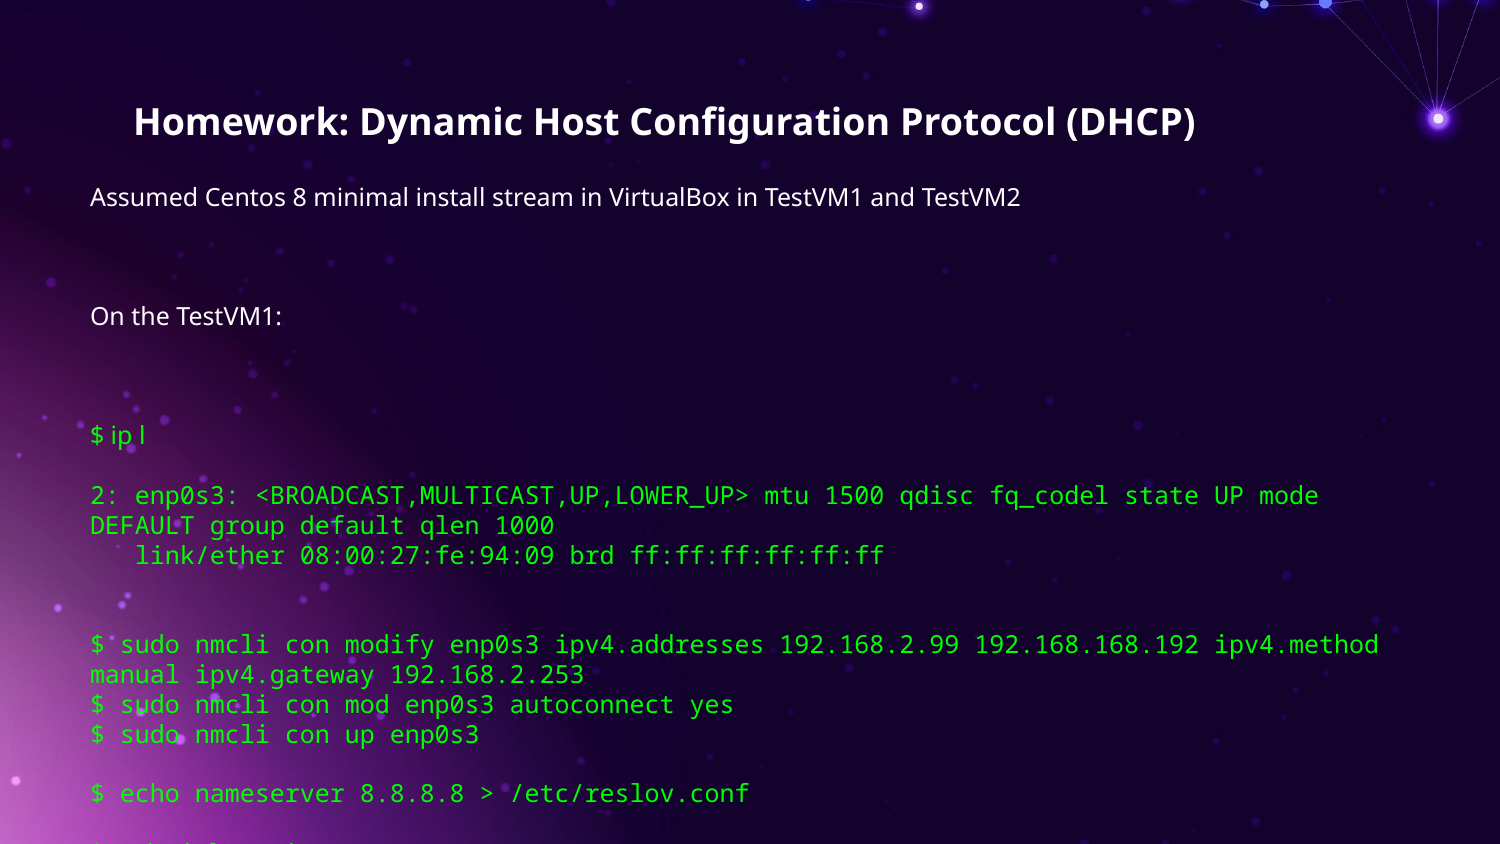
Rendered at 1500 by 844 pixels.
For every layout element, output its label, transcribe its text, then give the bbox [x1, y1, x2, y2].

picture [0, 0, 1500, 844]
list Assumed Centos 8 minimal install stream in VirtualBox in TestVM1 and TestVM2 On the TestVM1: $ ip l 2: enp0s3: <BROADCAST,MULTICAST,UP,LOWER_UP> mtu 1500 qdisc fq_codel state UP mode DEFAULT group default qlen 1000 link/ether 08:00:27:fe:94:09 brd ff:ff:ff:ff:ff:ff $ sudo nmcli con modify enp0s3 ipv4.addresses 192.168.2.99 192.168.168.192 ipv4.method manual ipv4.gateway 192.168.2.253 $ sudo nmcli con mod enp0s3 autoconnect yes $ sudo nmcli con up enp0s3 $ echo nameserver 8.8.8.8 > /etc/reslov.conf $ sudo dnf -y update $ sudo dnf -y install dhcp-server $ sudo vi /etc/dhcp/dhcpd.conf option domain-name "my-devops-school.com"; option domain-name-servers ns1.my-devops-school.com; [75, 166, 1426, 788]
title Homework: Dynamic Host Configuration Protocol (DHCP) [118, 72, 1382, 166]
